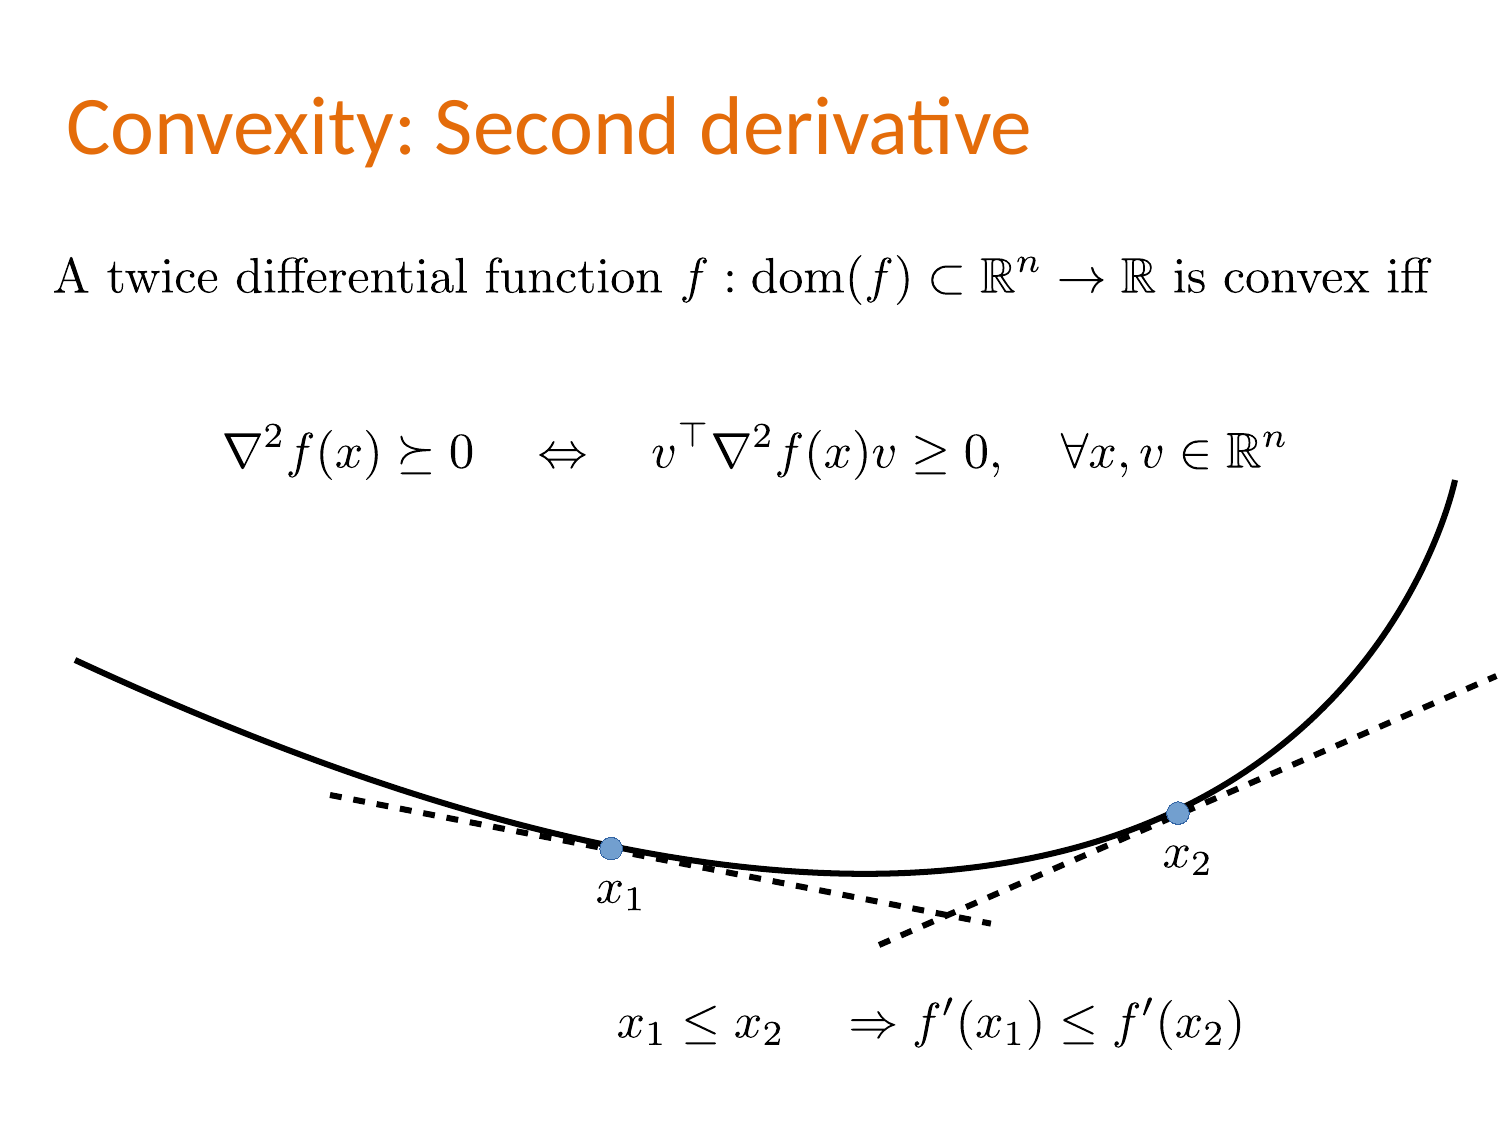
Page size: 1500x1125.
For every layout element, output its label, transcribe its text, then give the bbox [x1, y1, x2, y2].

text_box [1166, 801, 1190, 825]
text_box [599, 837, 623, 860]
text_box [1162, 845, 1211, 875]
text_box [52, 255, 1434, 305]
text_box [221, 422, 1287, 480]
text_box Convexity: Second derivative [51, 27, 1432, 215]
text_box [595, 880, 645, 911]
text_box [616, 997, 1246, 1051]
